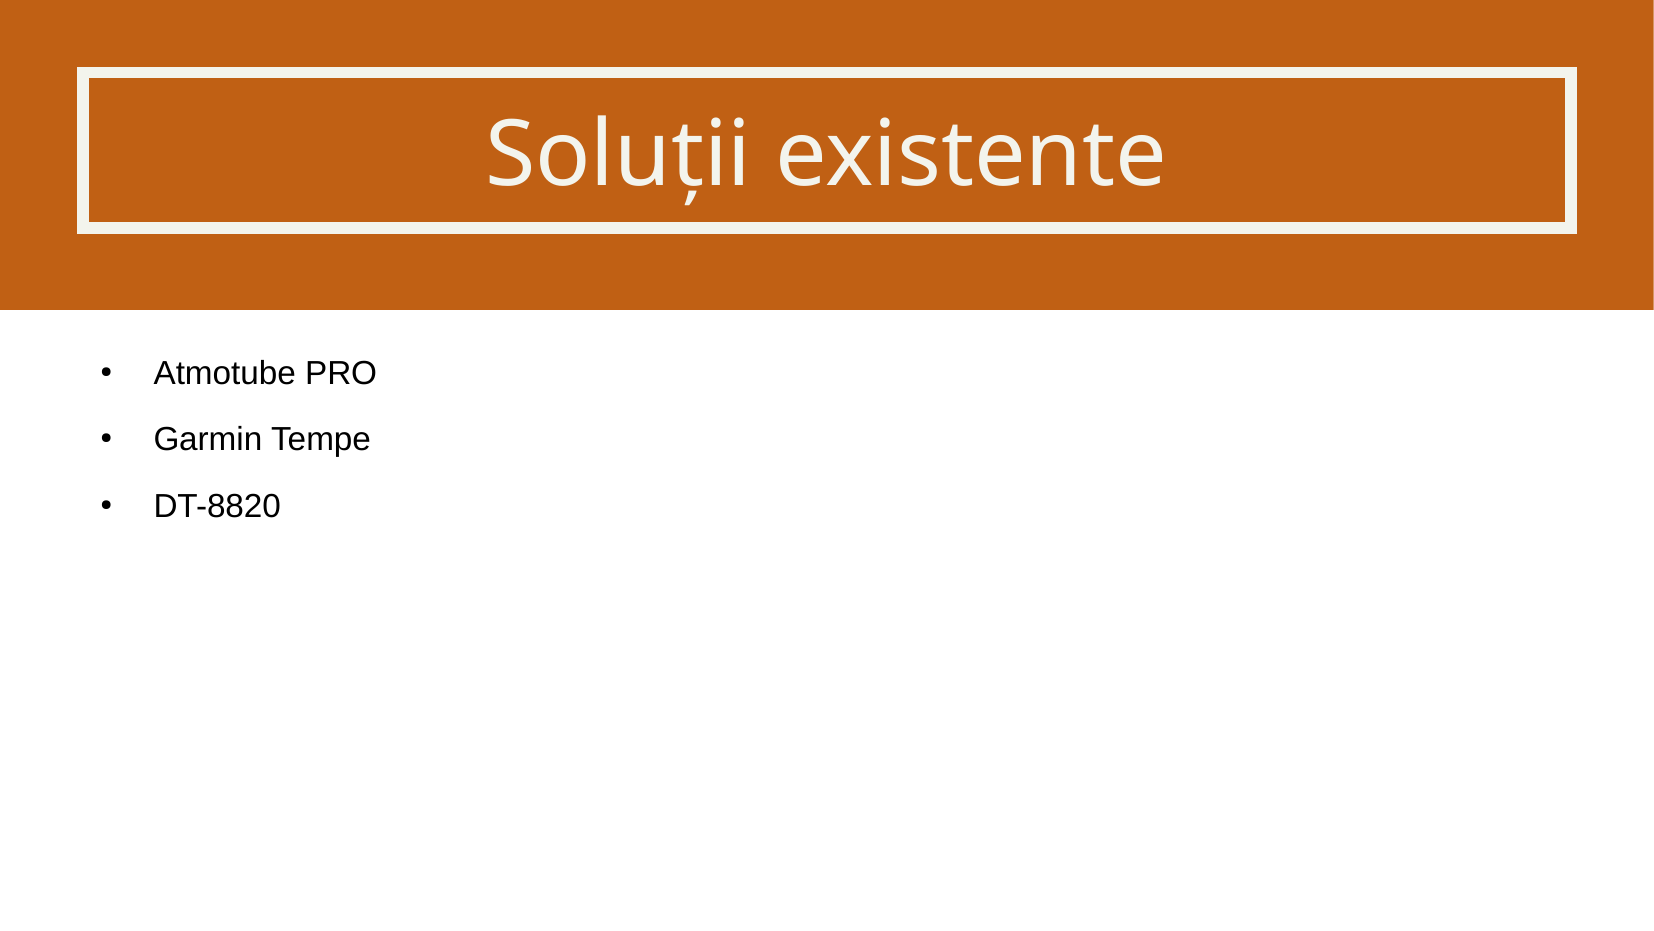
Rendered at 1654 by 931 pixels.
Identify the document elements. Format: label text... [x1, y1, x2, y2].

title Soluții existente [82, 72, 1571, 228]
list Atmotube PRO Garmin Tempe DT-8820add [82, 354, 1571, 758]
picture [0, 0, 1654, 931]
